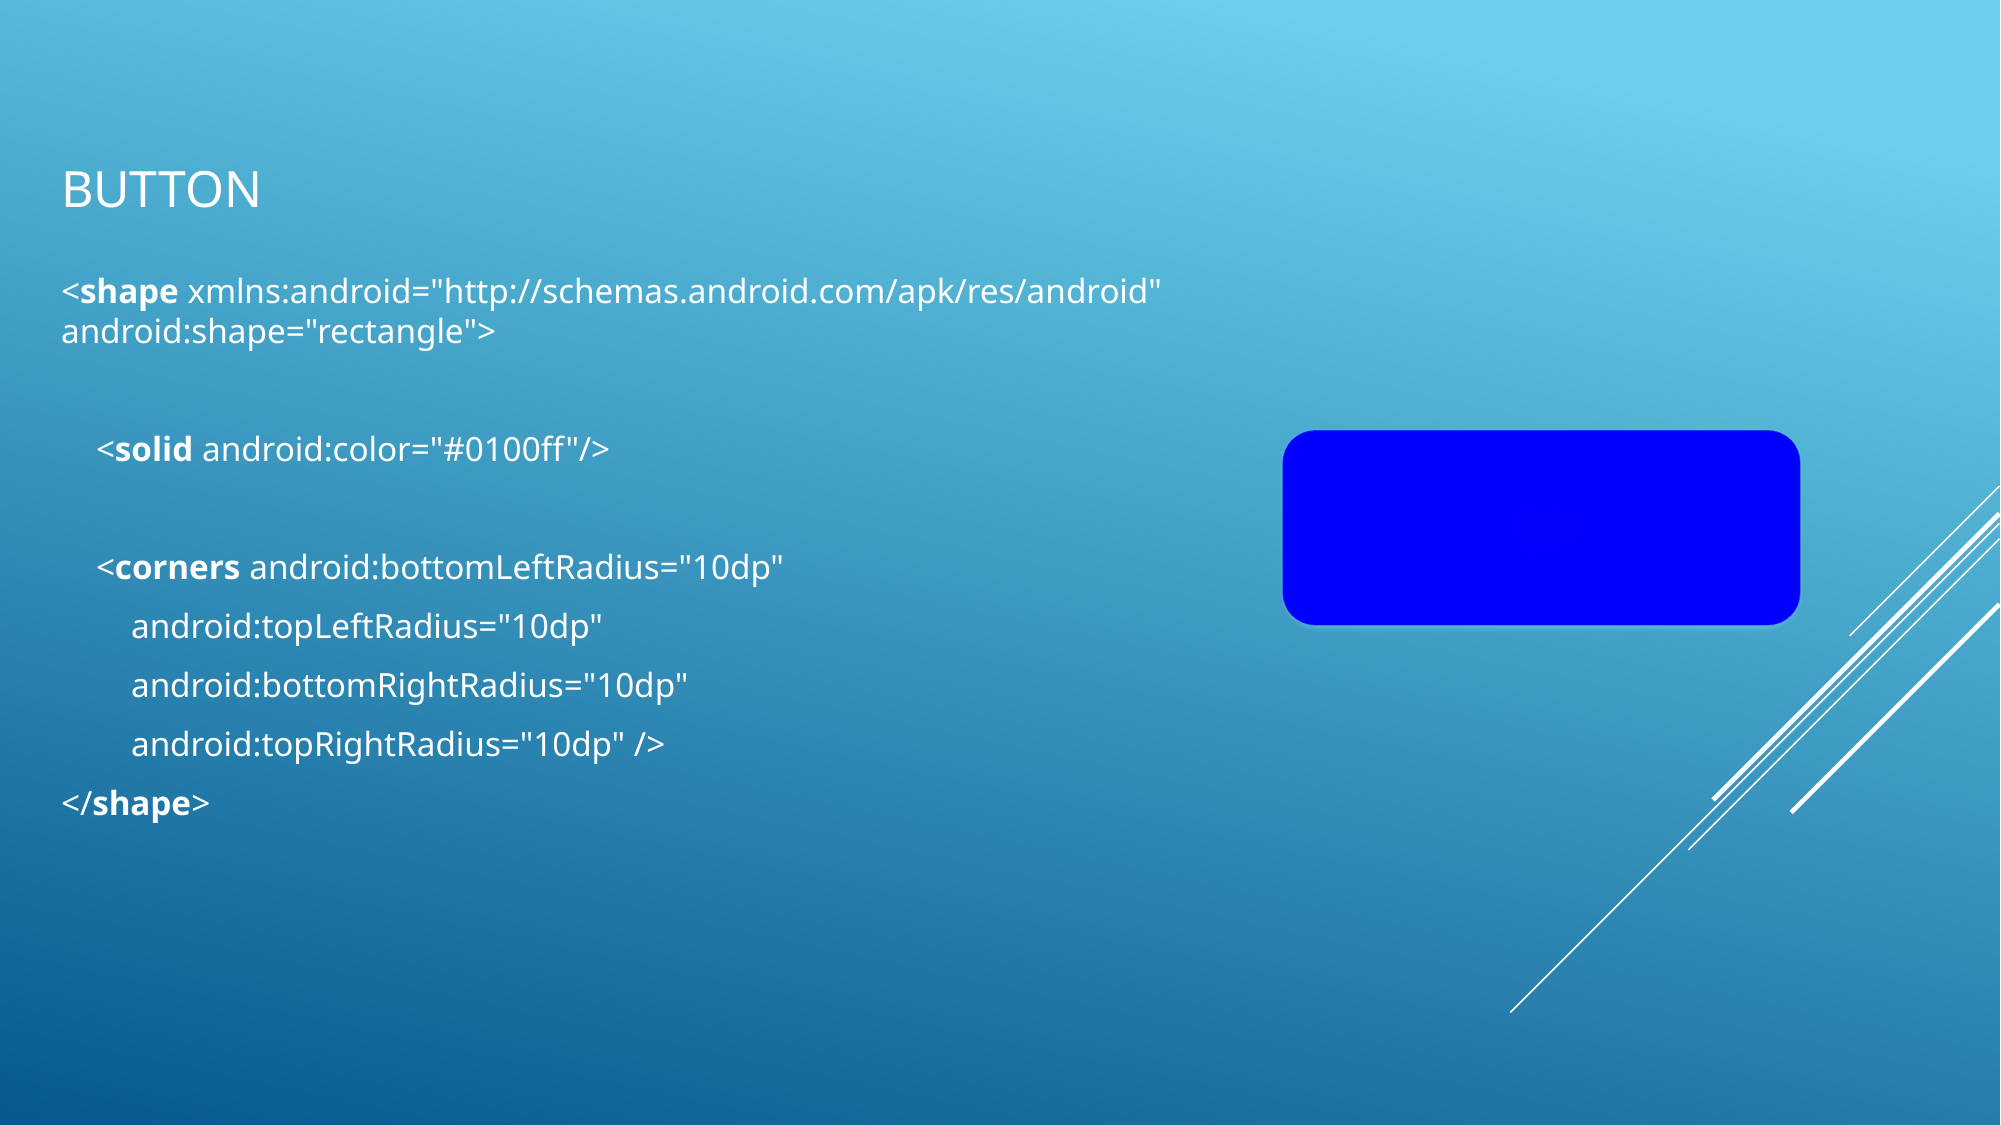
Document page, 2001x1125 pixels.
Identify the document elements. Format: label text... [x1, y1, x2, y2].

title Button [46, 0, 646, 225]
list <shape xmlns:android="http://schemas.android.com/apk/res/android" android:shape="rectangle"> <solid android:color="#0100ff"/> <corners android:bottomLeftRadius="10dp" android:topLeftRadius="10dp" android:bottomRightRadius="10dp" android:topRightRadius="10dp" /> </shape> [46, 262, 1225, 936]
picture [1277, 428, 1806, 634]
